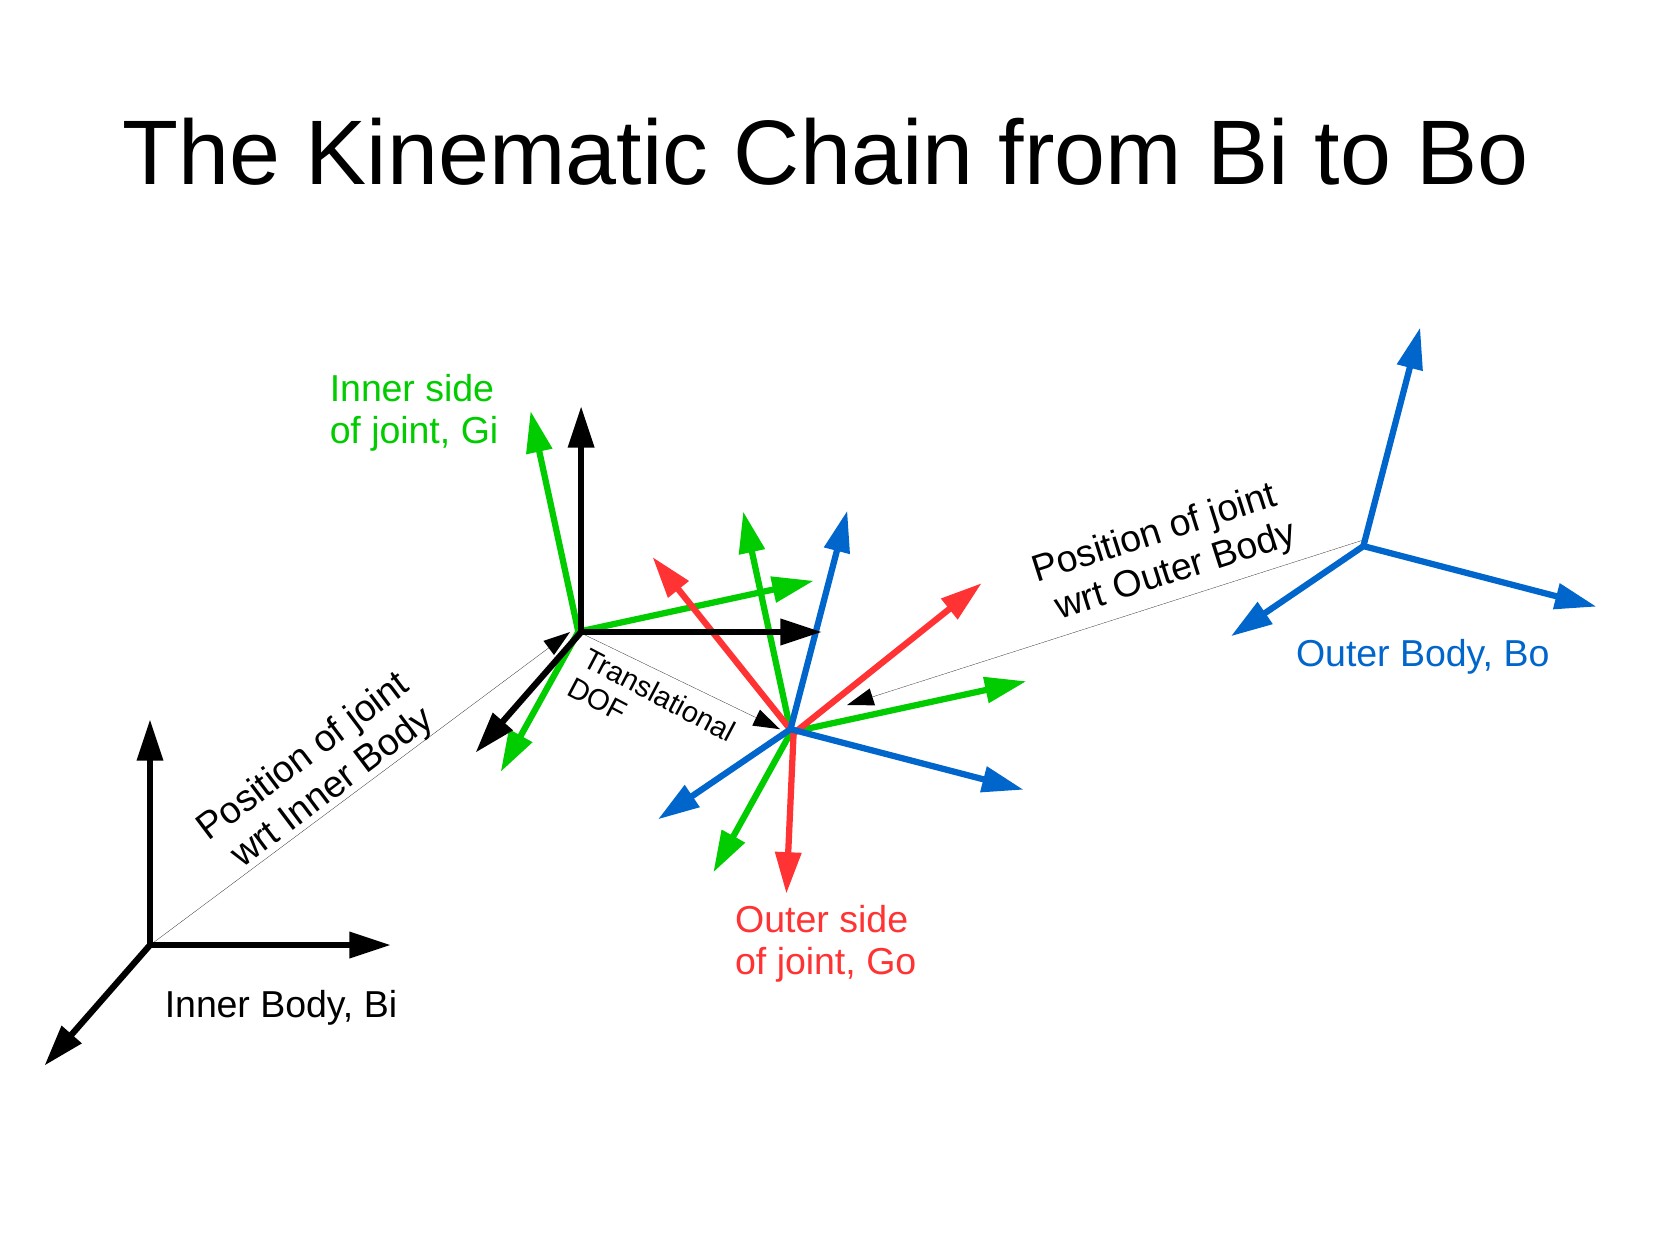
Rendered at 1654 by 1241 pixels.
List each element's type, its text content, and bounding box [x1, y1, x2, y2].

text_box Outer Body, Bo [1281, 624, 1565, 681]
title The Kinematic Chain from Bi to Bo [82, 49, 1571, 257]
text_box Outer side of joint, Go [720, 891, 934, 990]
text_box Position of joint wrt Outer Body [1010, 451, 1342, 647]
text_box Inner side of joint, Gi [315, 360, 514, 458]
text_box Translational DOF [546, 628, 757, 791]
text_box Position of joint wrt Inner Body [171, 646, 458, 896]
text_box Inner Body, Bi [150, 975, 413, 1033]
